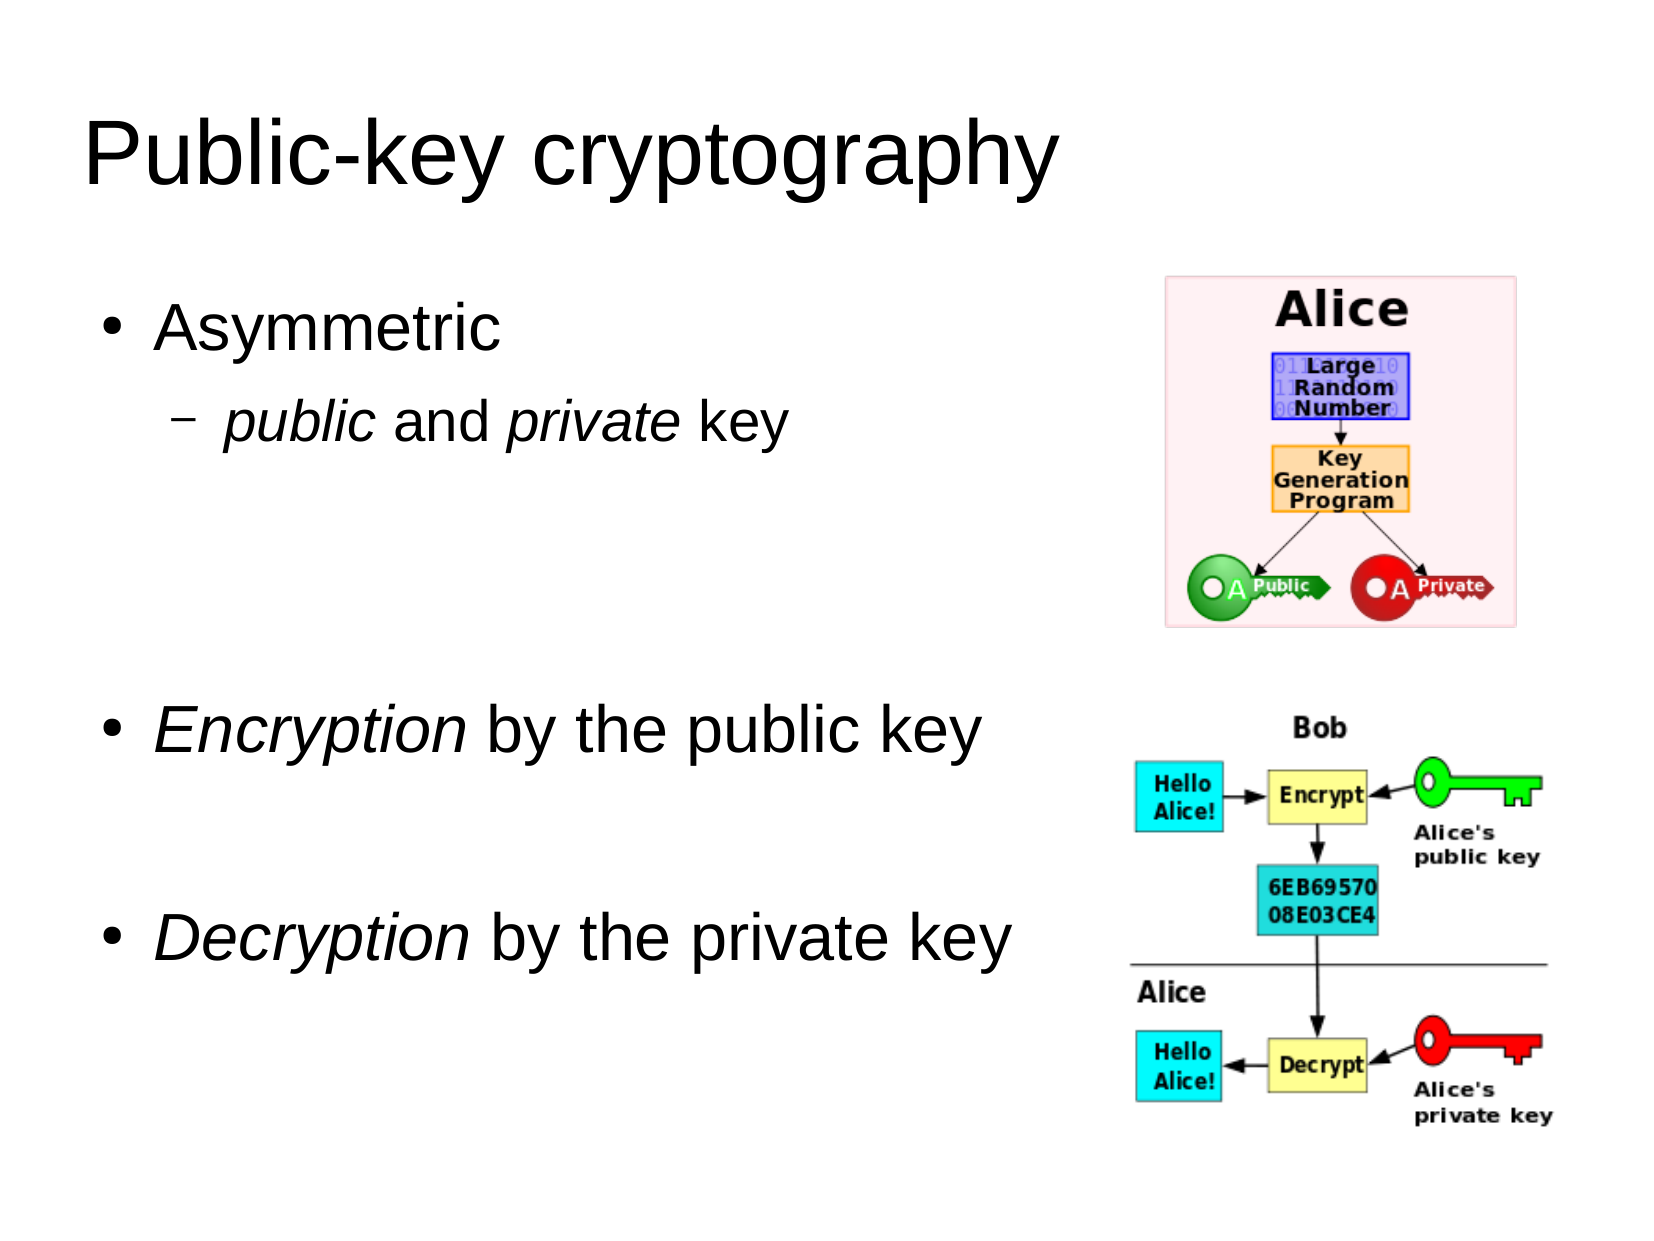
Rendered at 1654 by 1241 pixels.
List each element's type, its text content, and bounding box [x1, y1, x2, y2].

title Public-key cryptography [82, 49, 1571, 257]
picture [1110, 696, 1571, 1147]
picture [1145, 256, 1537, 648]
list Asymmetric public and private key Encryption by the public key Decryption by the private key [82, 290, 1571, 1010]
